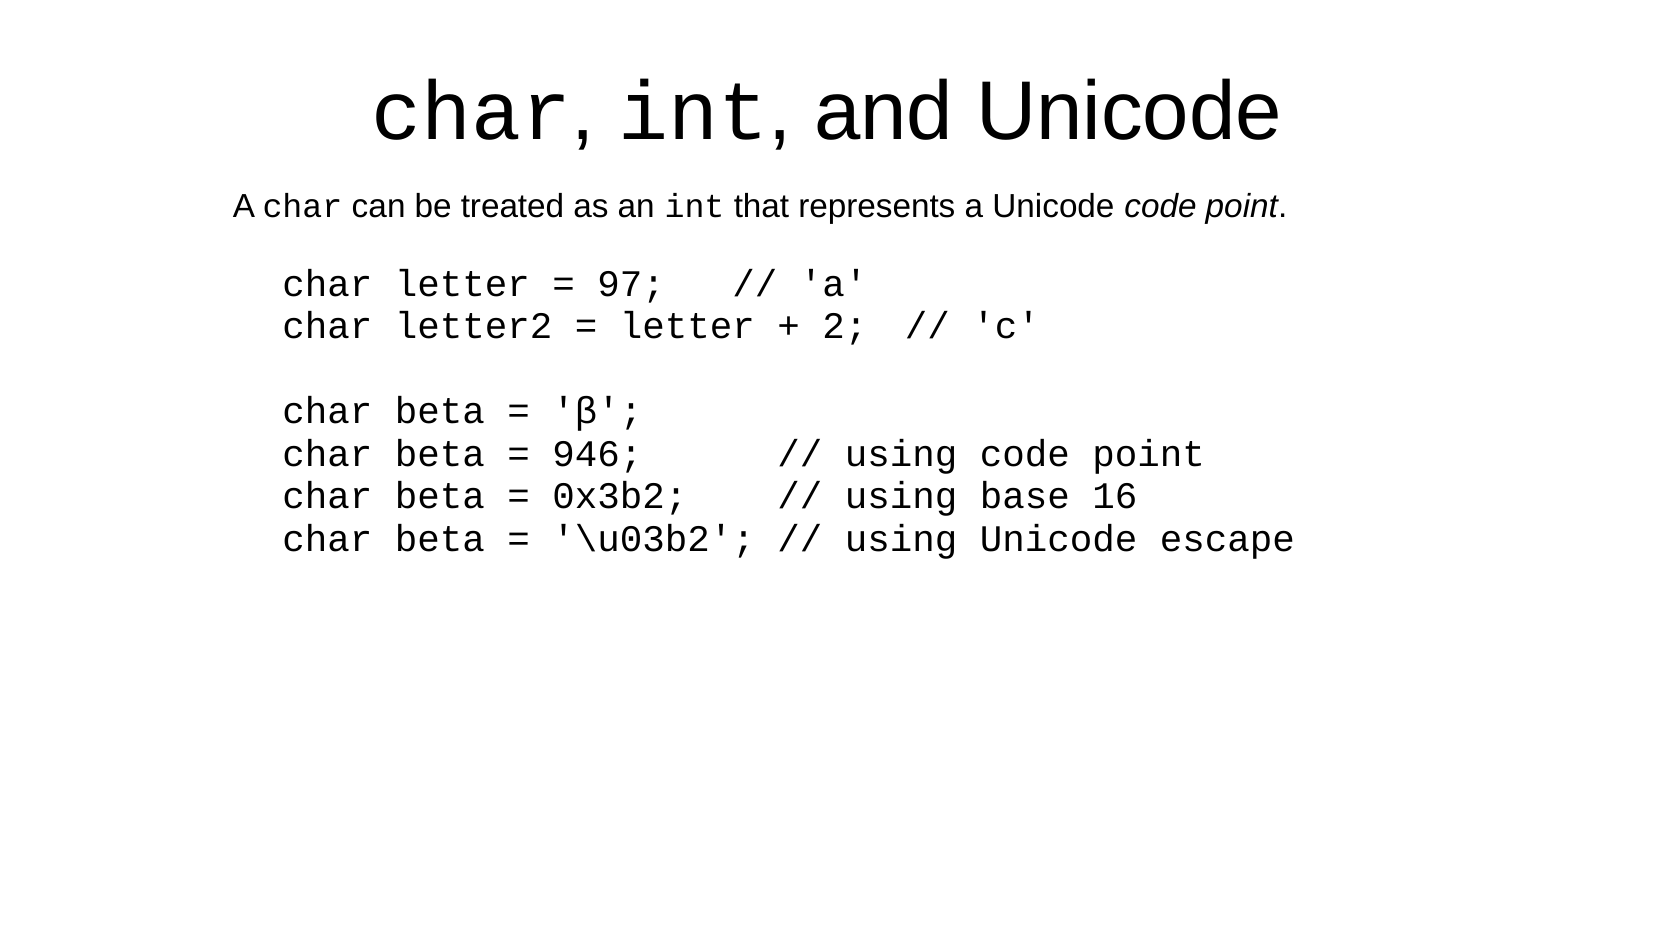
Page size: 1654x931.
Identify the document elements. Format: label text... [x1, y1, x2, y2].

text_box A char can be treated as an int that represents a Unicode code point. [218, 180, 1343, 241]
title char, int, and Unicode [82, 37, 1571, 193]
text_box char letter = 97; // 'a' char letter2 = letter + 2; // 'c' char beta = 'β'; char beta = 946; // using code point char beta = 0x3b2; // using base 16 char beta = '\u03b2'; // using Unicode escape [267, 257, 1310, 571]
